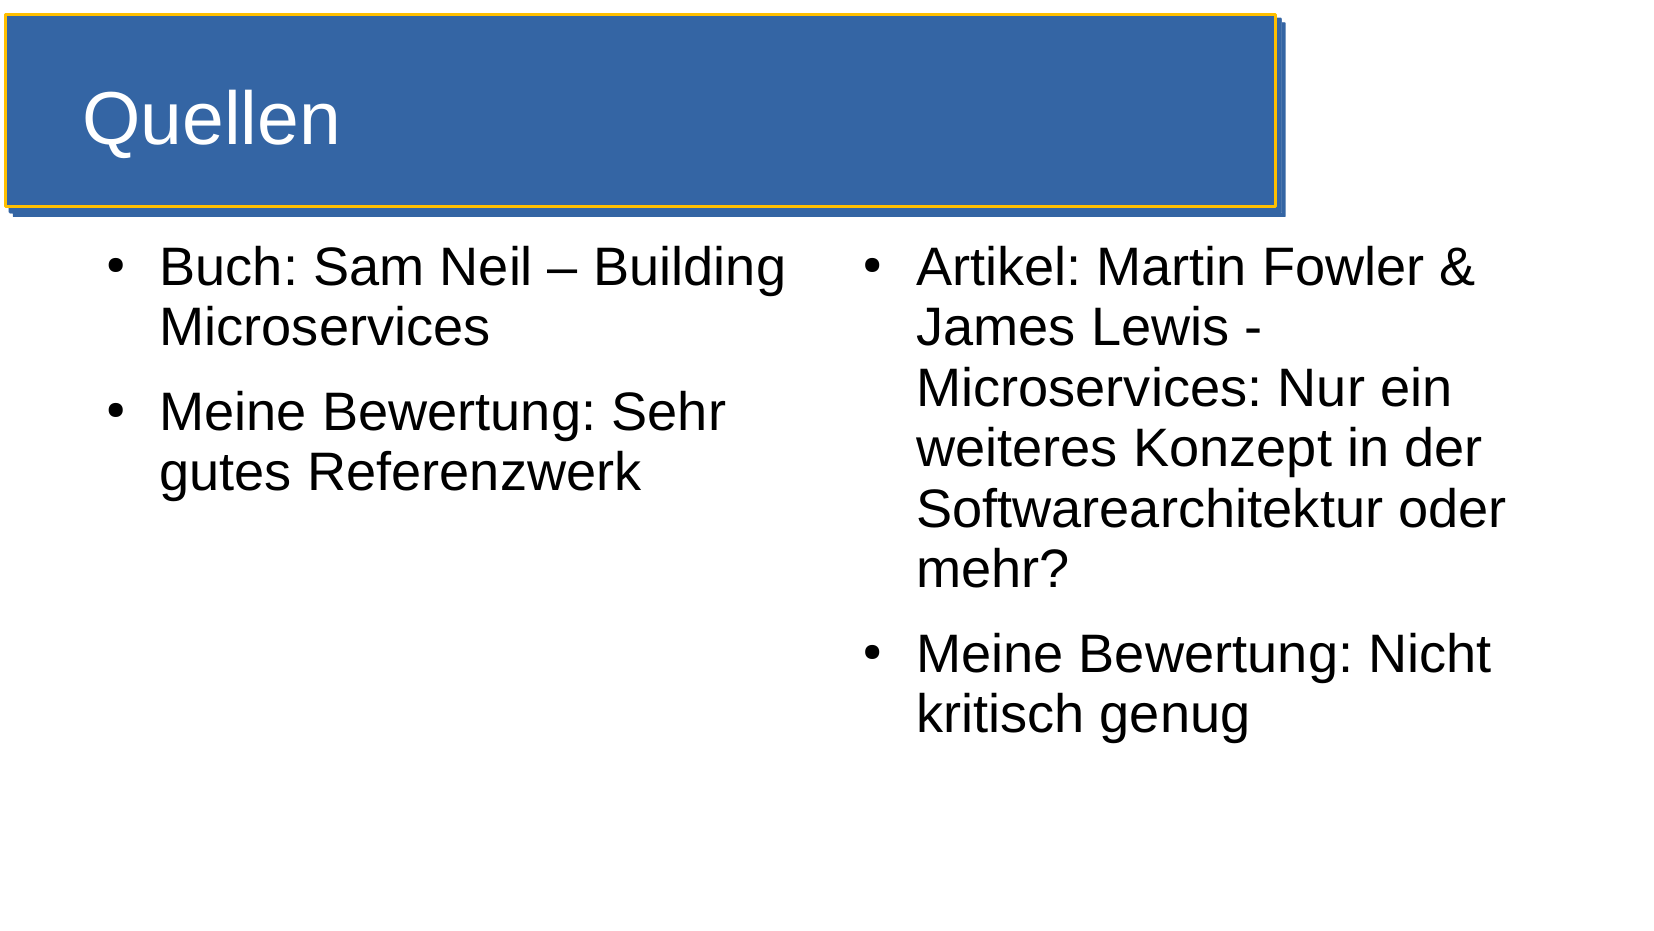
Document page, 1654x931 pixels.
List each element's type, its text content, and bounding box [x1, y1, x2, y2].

title Quellen [82, 44, 1235, 192]
list Buch: Sam Neil – Building Microservices Meine Bewertung: Sehr gutes Referenzwerk [88, 236, 809, 798]
list Artikel: Martin Fowler & James Lewis - Microservices: Nur ein weiteres Konzept in der Softwarearchitektur oder mehr? Meine Bewertung: Nicht kritisch genug [845, 236, 1566, 798]
